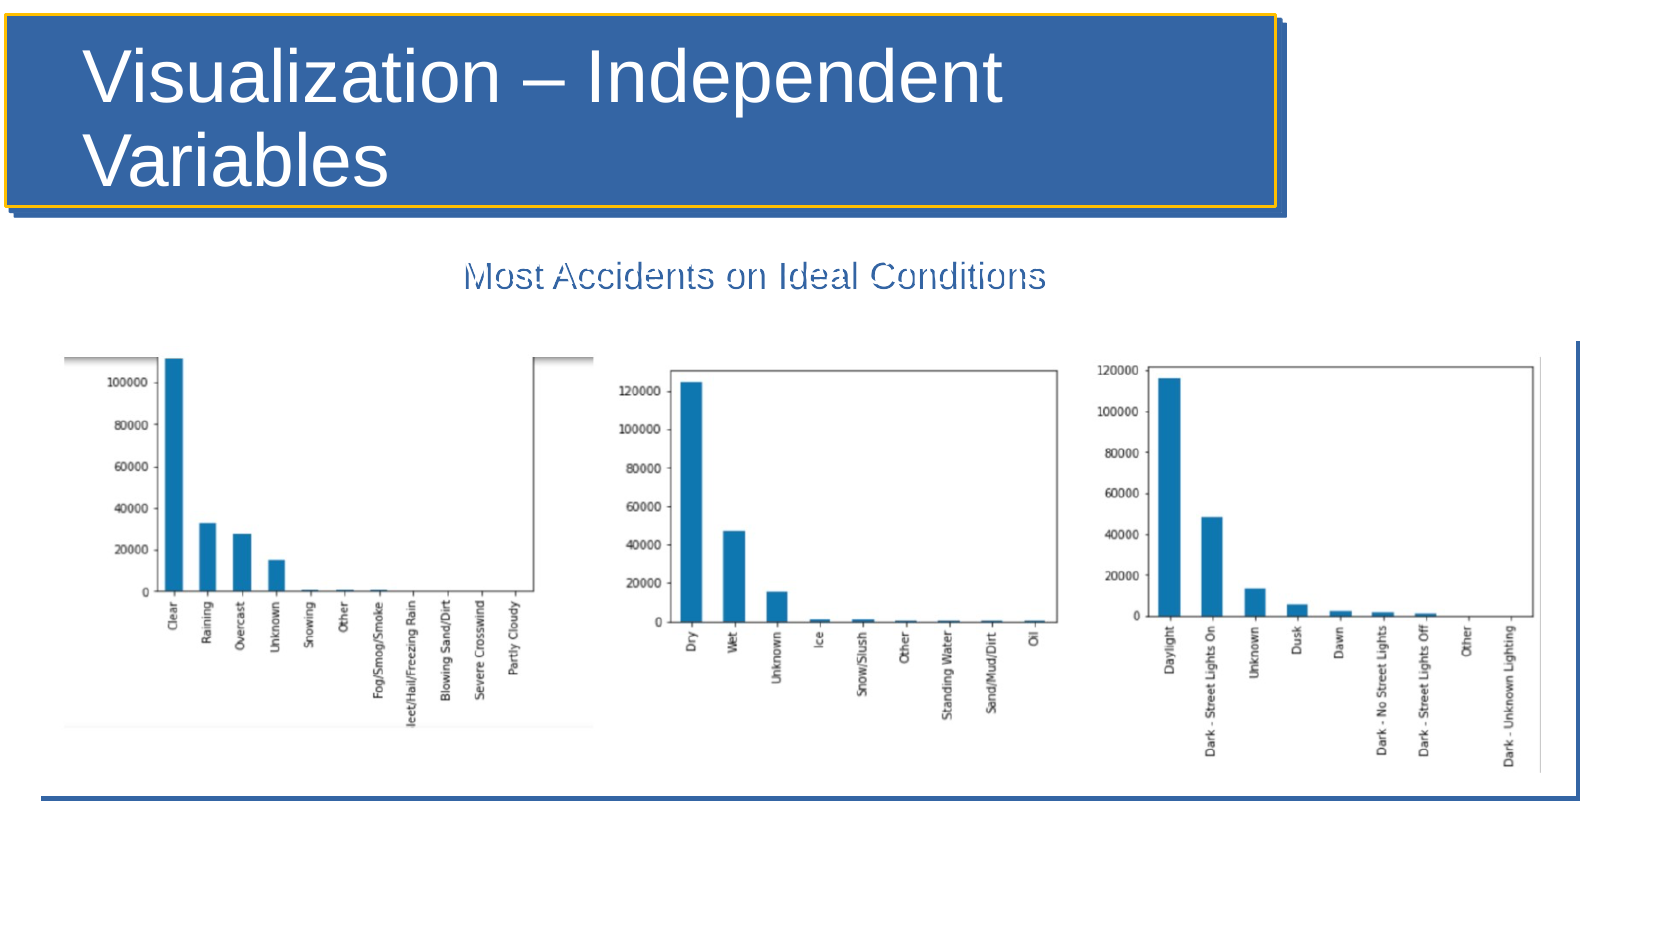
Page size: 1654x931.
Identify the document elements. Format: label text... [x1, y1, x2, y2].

text_box Most Accidents on Ideal Conditions [412, 243, 1088, 301]
title Visualization – Independent Variables [82, 34, 1235, 203]
picture [37, 337, 1576, 796]
